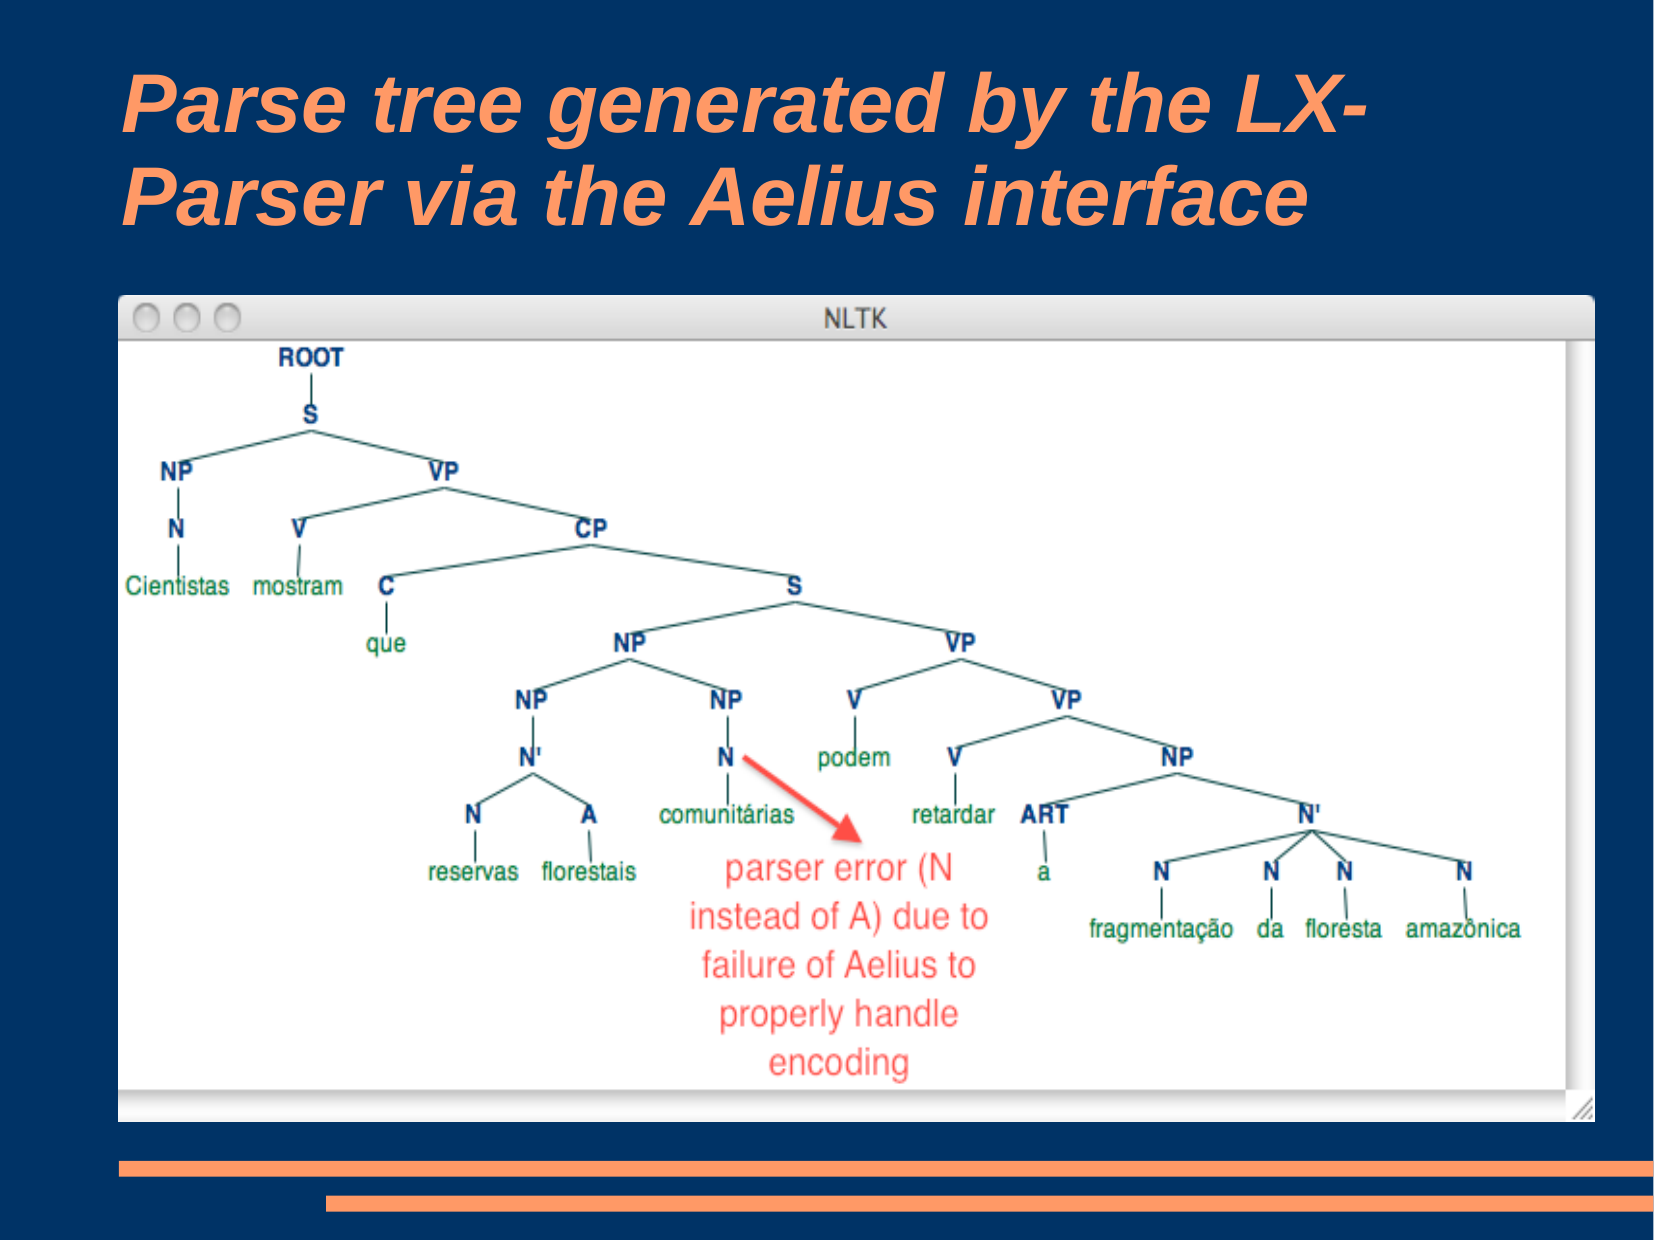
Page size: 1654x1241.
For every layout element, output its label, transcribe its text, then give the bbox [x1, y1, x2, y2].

title Parse tree generated by the LX-Parser via the Aelius interface [121, 46, 1534, 254]
picture [118, 295, 1595, 1123]
